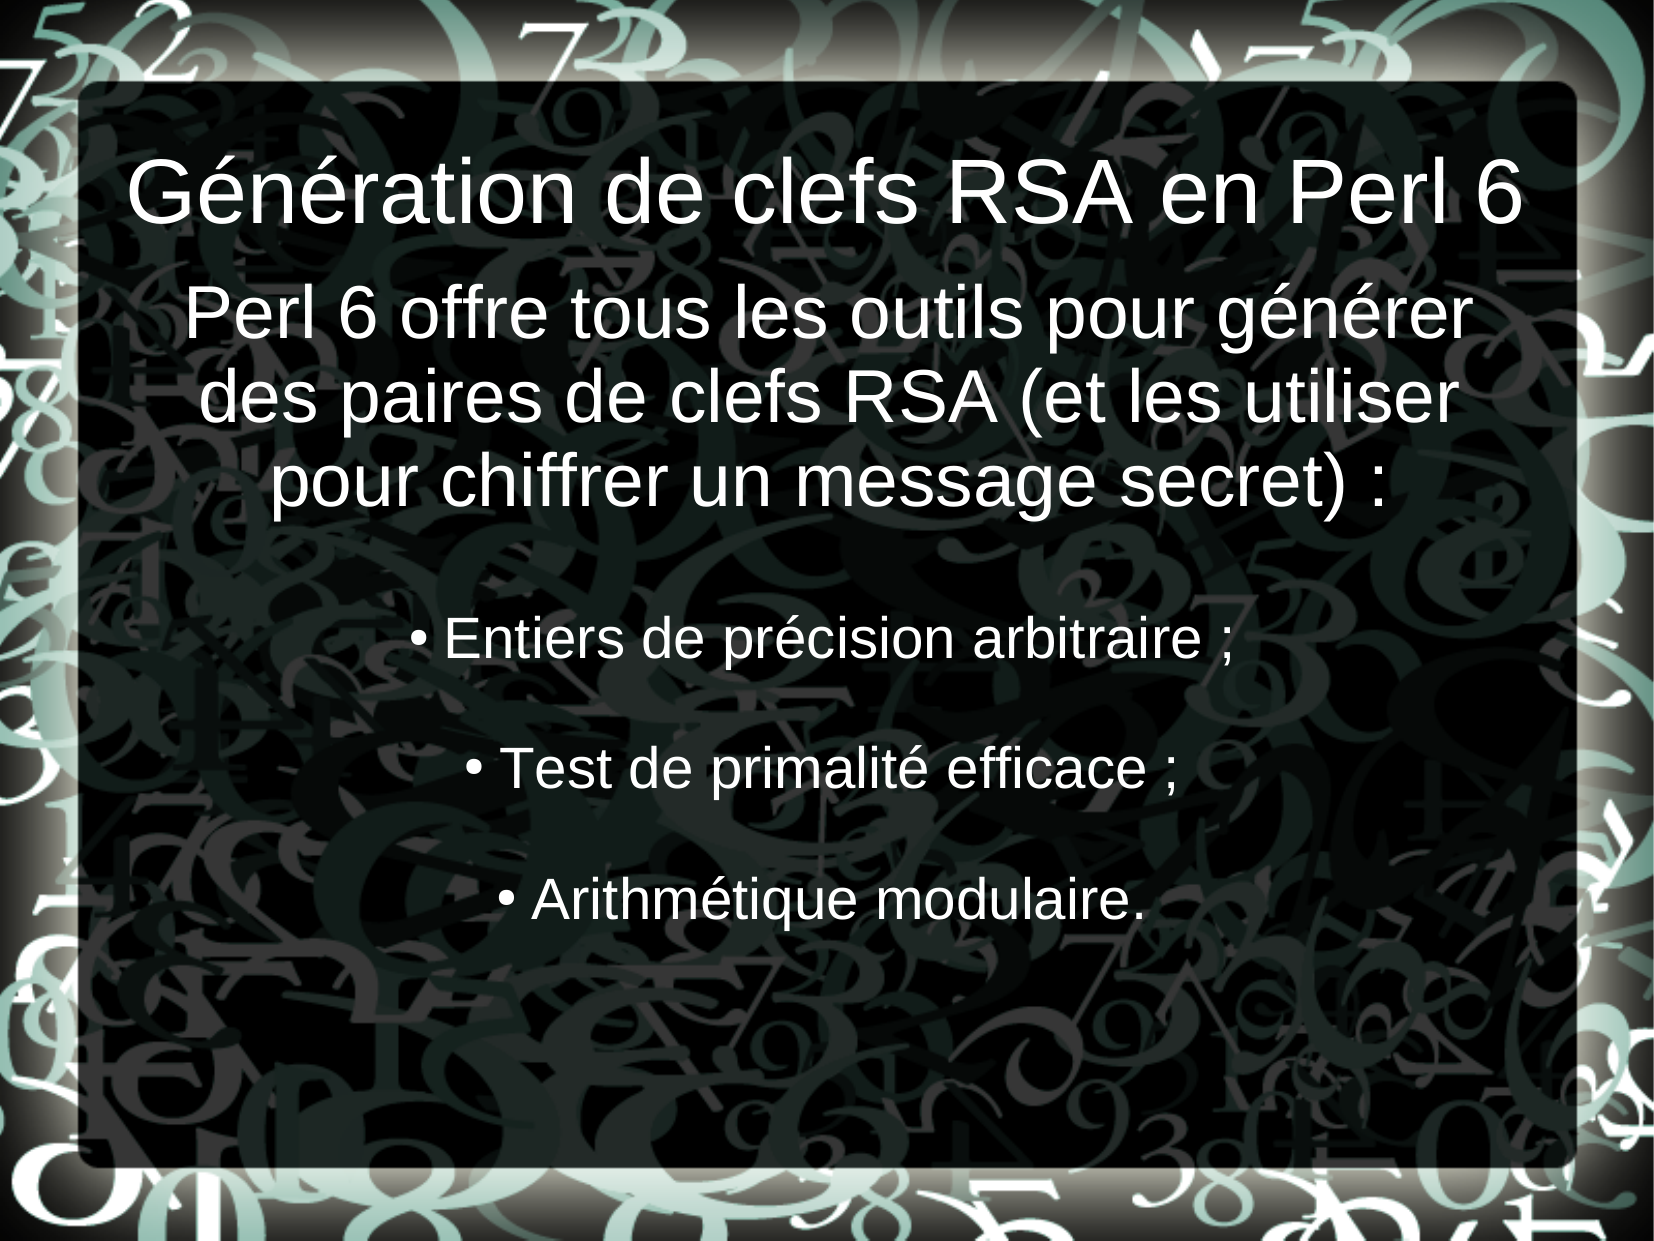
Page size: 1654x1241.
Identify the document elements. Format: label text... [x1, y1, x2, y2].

picture [0, 0, 1654, 1241]
title Génération de clefs RSA en Perl 6 [82, 88, 1571, 296]
subtitle Perl 6 offre tous les outils pour générer des paires de clefs RSA (et les utiliser pour chiffrer un message secret) : Entiers de précision arbitraire ; Test de primalité efficace ; Arithmétique modulaire. [118, 270, 1542, 1072]
